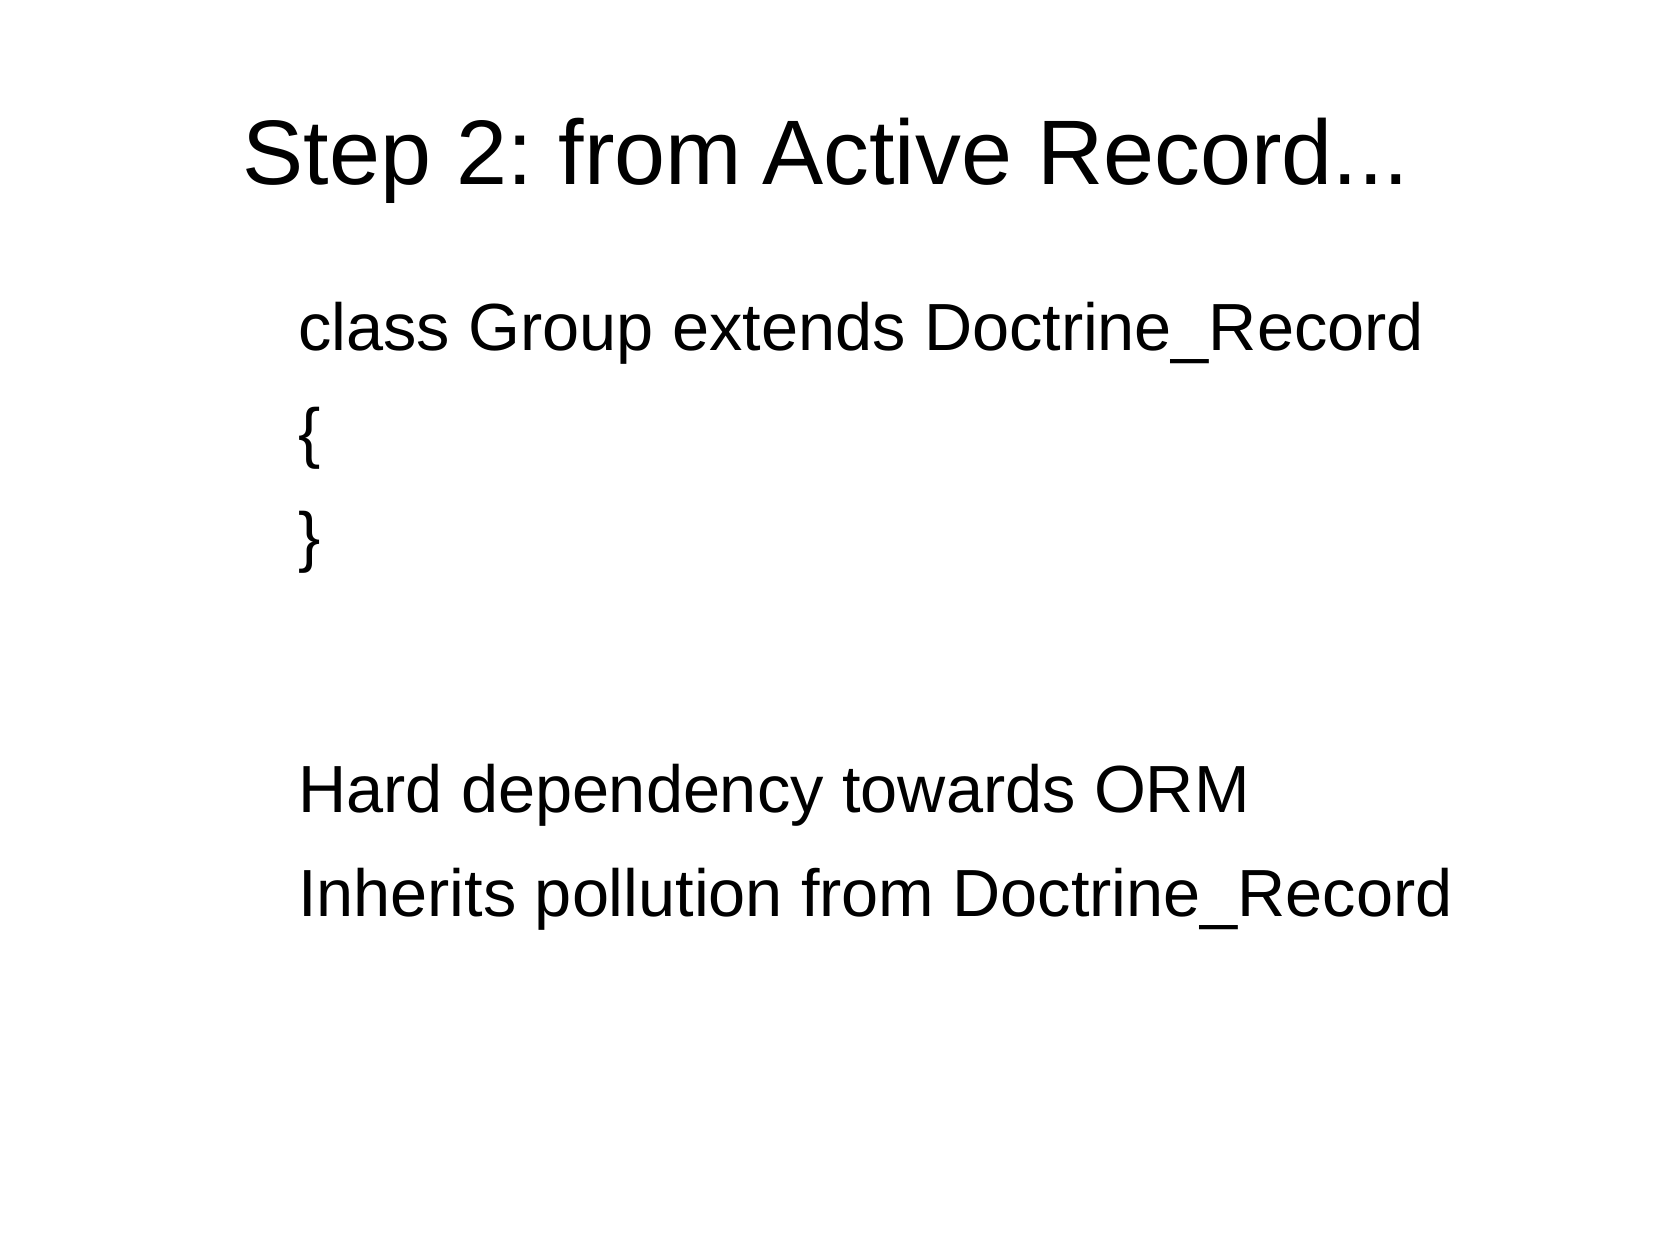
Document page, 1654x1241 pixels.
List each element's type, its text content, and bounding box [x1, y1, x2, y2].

list Hard dependency towards ORM Inherits pollution from Doctrine_Record [227, 752, 1571, 1108]
list class Group extends Doctrine_Record { } [227, 290, 1571, 646]
title Step 2: from Active Record... [82, 49, 1571, 257]
